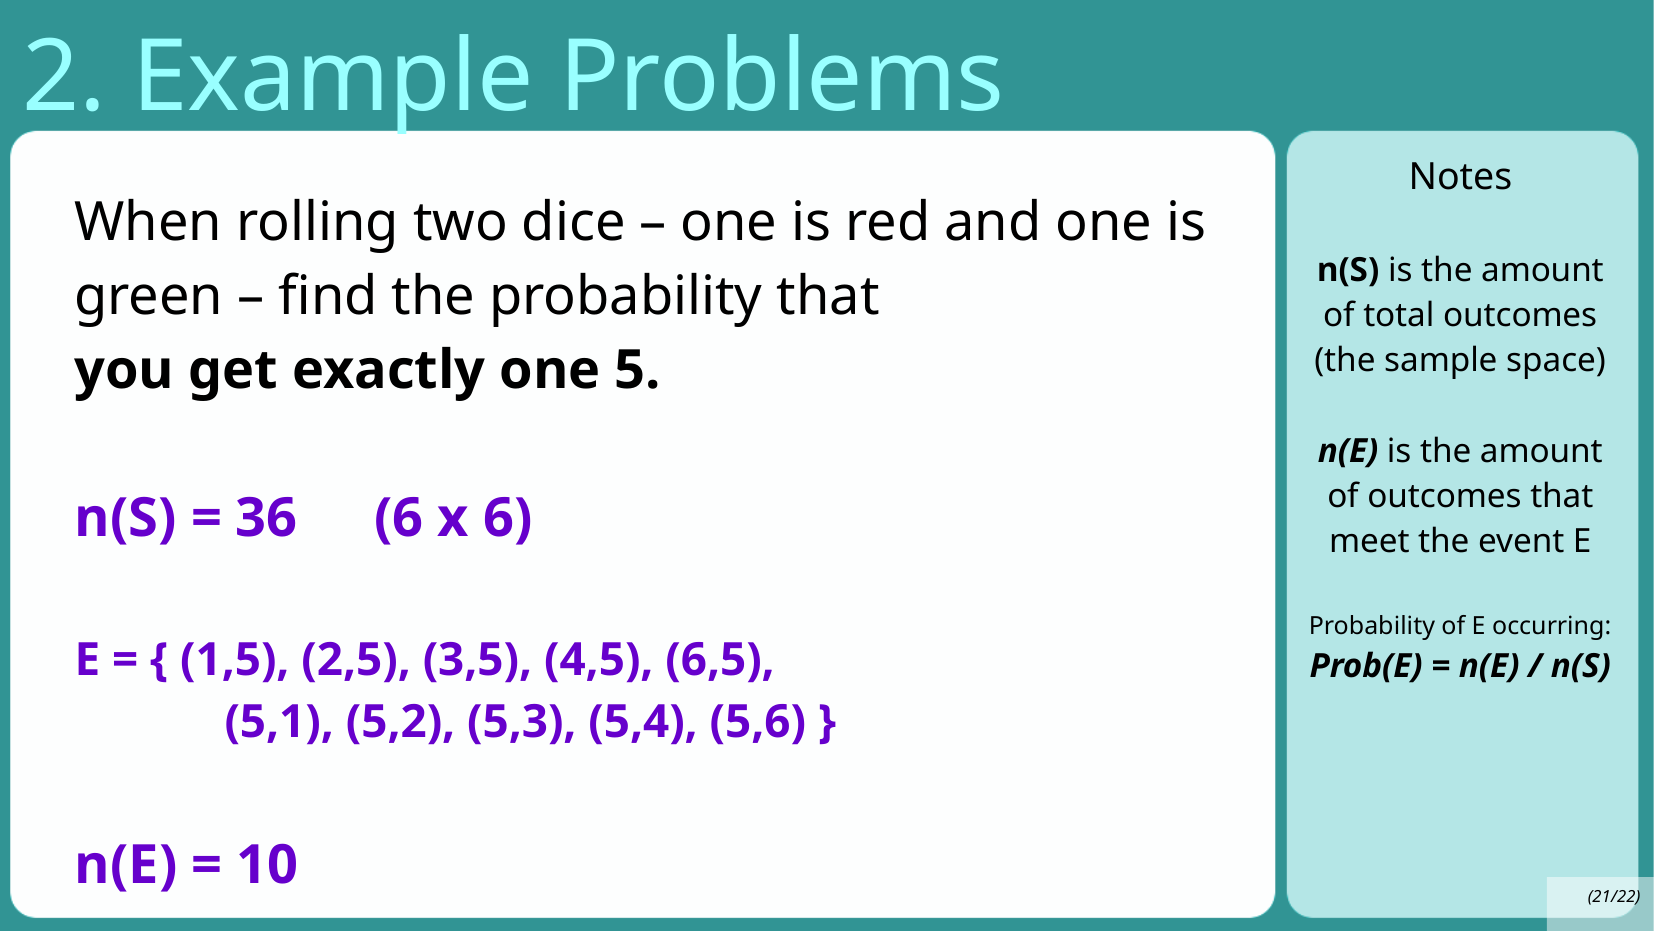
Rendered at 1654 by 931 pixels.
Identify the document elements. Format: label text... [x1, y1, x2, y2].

picture [0, 0, 1654, 931]
title 2. Example Problems [22, 13, 1511, 130]
text_box (<number>/22) [1546, 877, 1654, 931]
text_box Notes n(S) is the amount of total outcomes (the sample space) n(E) is the amount of outcomes that meet the event E Probability of E occurring: Prob(E) = n(E) / n(S) [1290, 141, 1631, 661]
text_box When rolling two dice – one is red and one is green – find the probability that you get exactly one 5. n(S) = 36 (6 x 6) E = { (1,5), (2,5), (3,5), (4,5), (6,5), (5,1), (5,2), (5,3), (5,4), (5,6) } n(E) = 10 Prob(E) = 10/36 = 5/18 [74, 182, 1244, 894]
